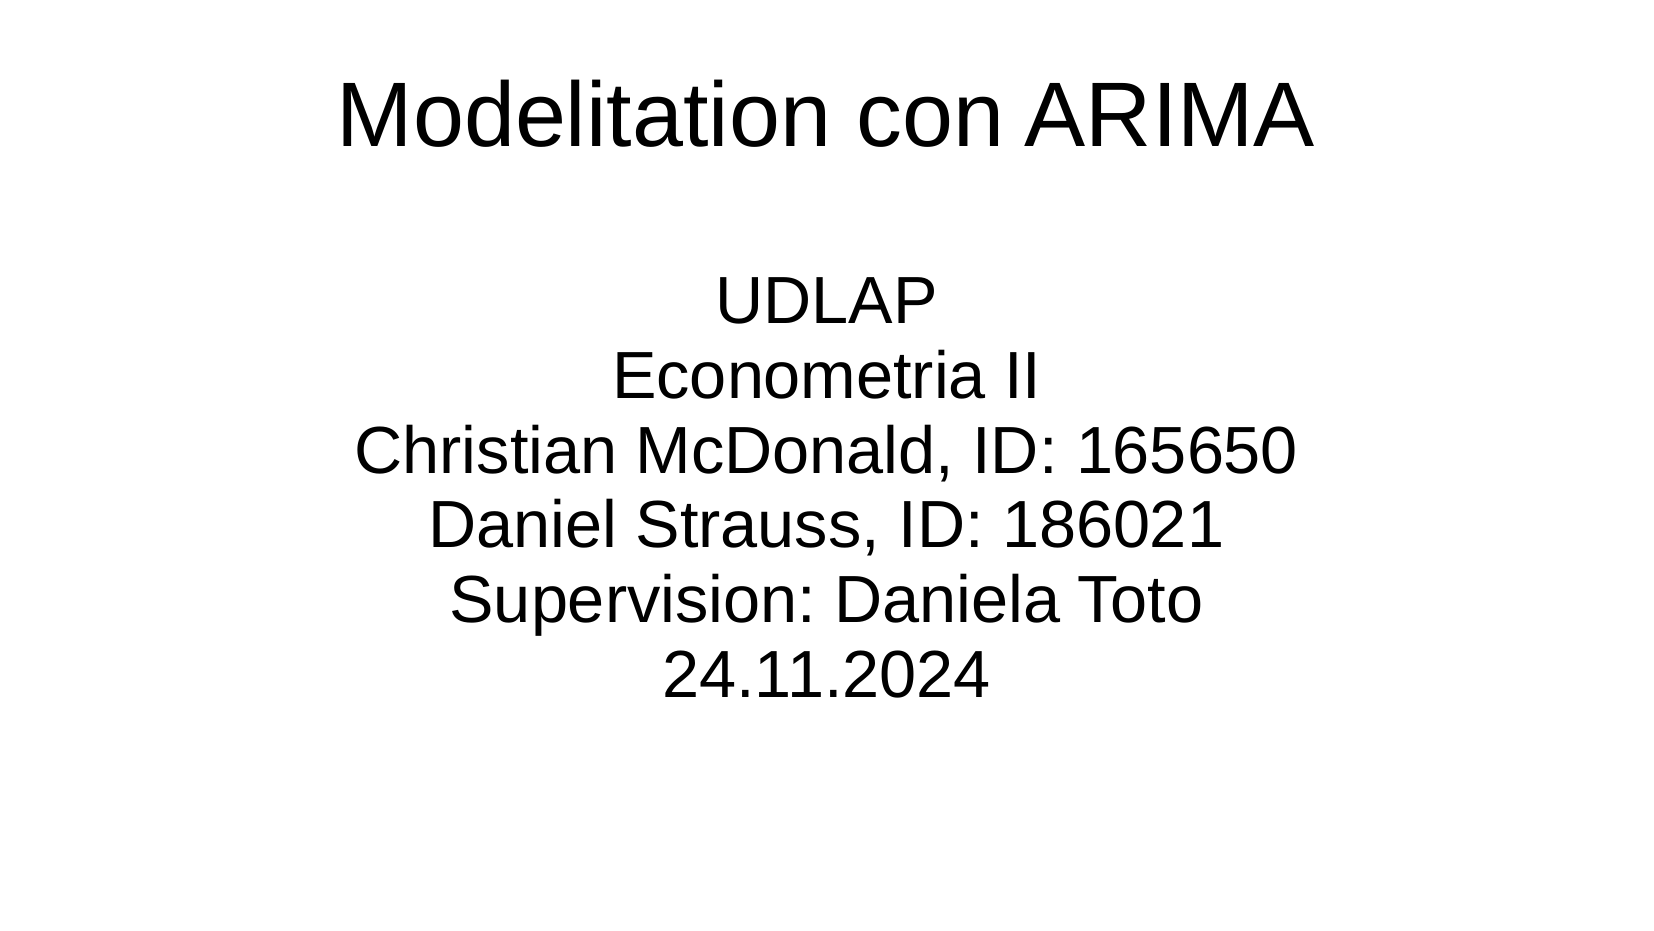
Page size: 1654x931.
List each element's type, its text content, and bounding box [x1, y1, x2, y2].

title Modelitation con ARIMA [82, 37, 1571, 193]
subtitle UDLAP Econometria II Christian McDonald, ID: 165650 Daniel Strauss, ID: 186021 Supervision: Daniela Toto 24.11.2024 [82, 217, 1571, 758]
